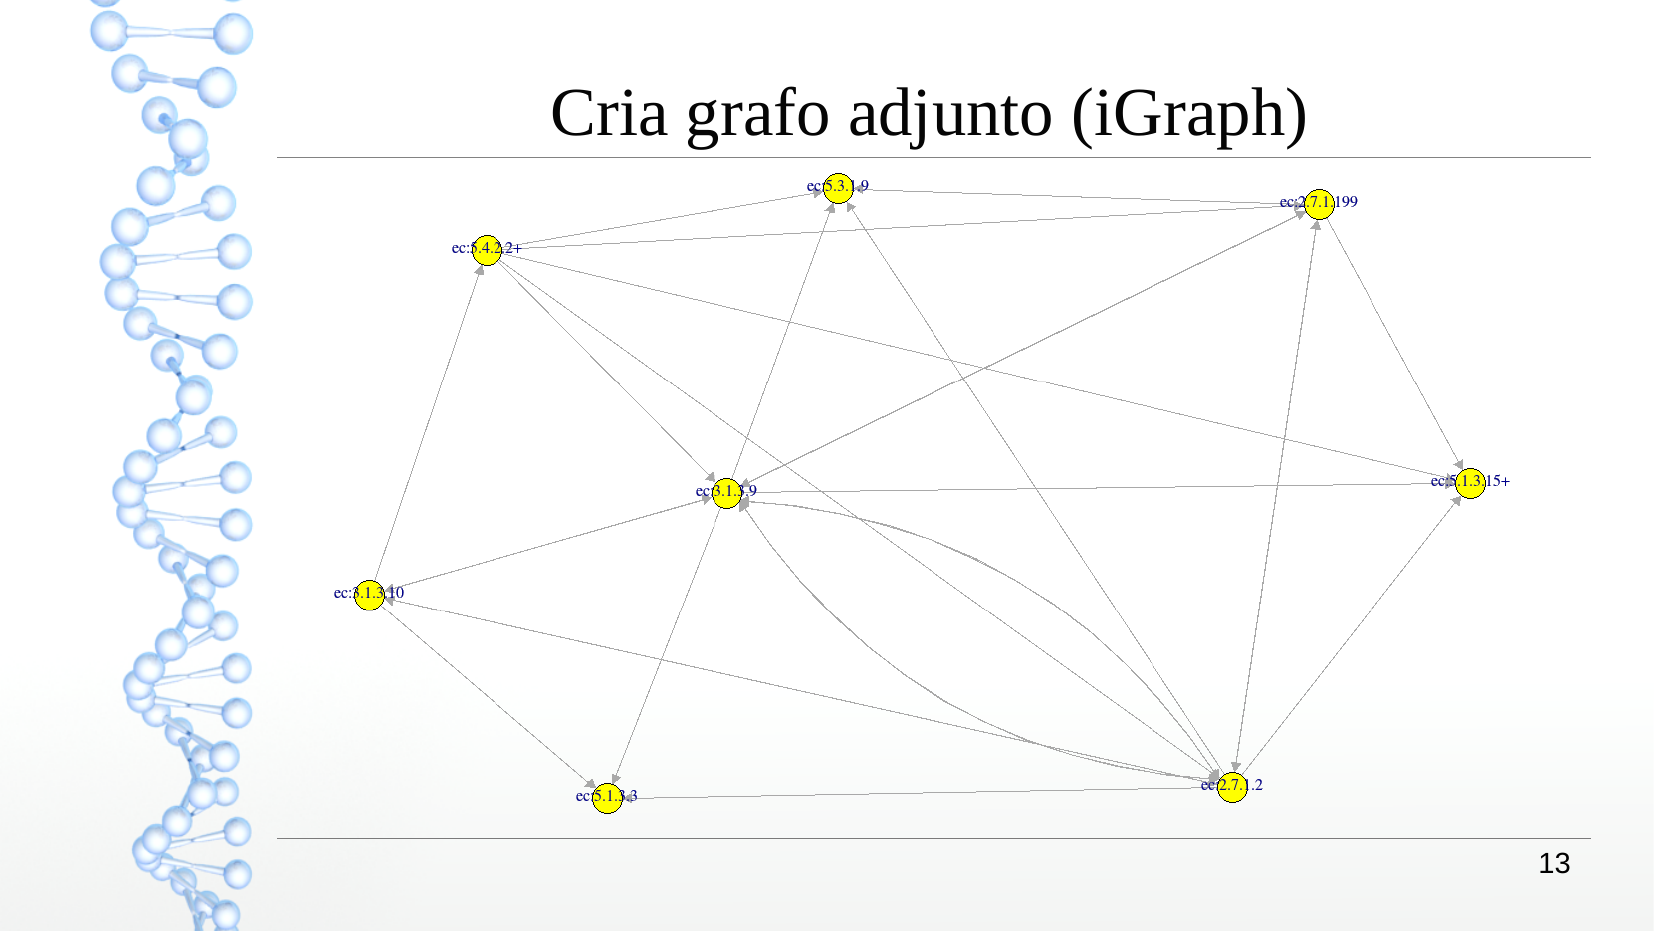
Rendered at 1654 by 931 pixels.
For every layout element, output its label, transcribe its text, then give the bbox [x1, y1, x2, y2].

title Cria grafo adjunto (iGraph) [265, 35, 1595, 189]
picture [0, 0, 1654, 931]
